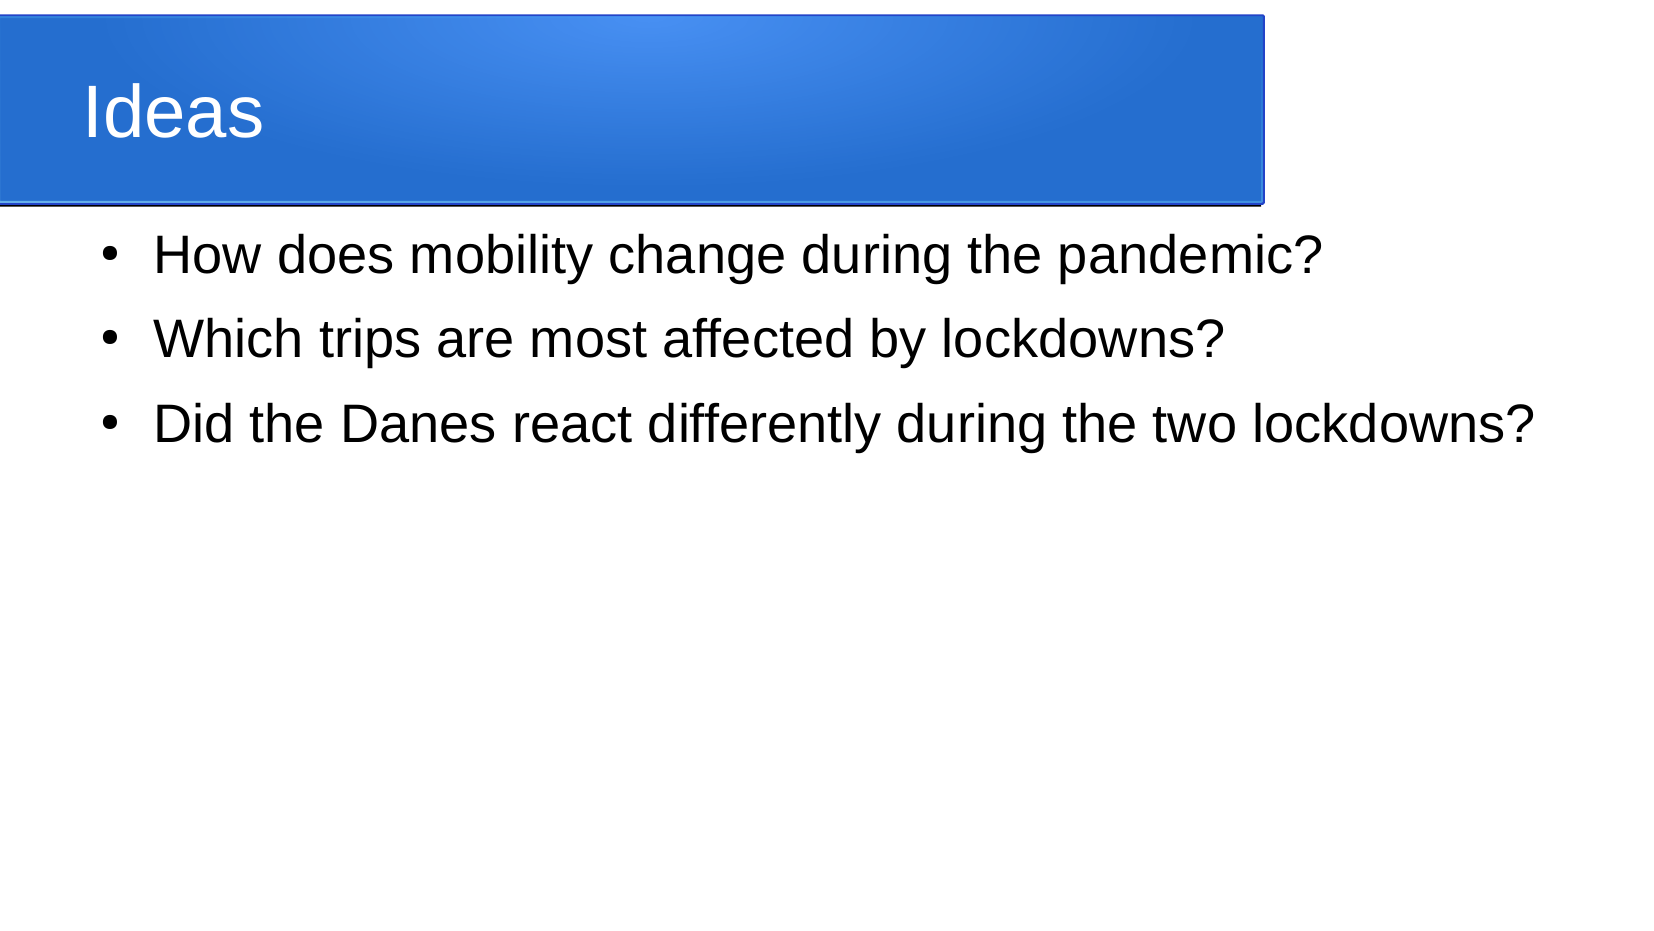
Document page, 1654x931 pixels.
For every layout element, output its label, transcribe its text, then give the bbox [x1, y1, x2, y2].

list How does mobility change during the pandemic? Which trips are most affected by lockdowns? Did the Danes react differently during the two lockdowns? [82, 224, 1571, 764]
title Ideas [82, 35, 1235, 189]
